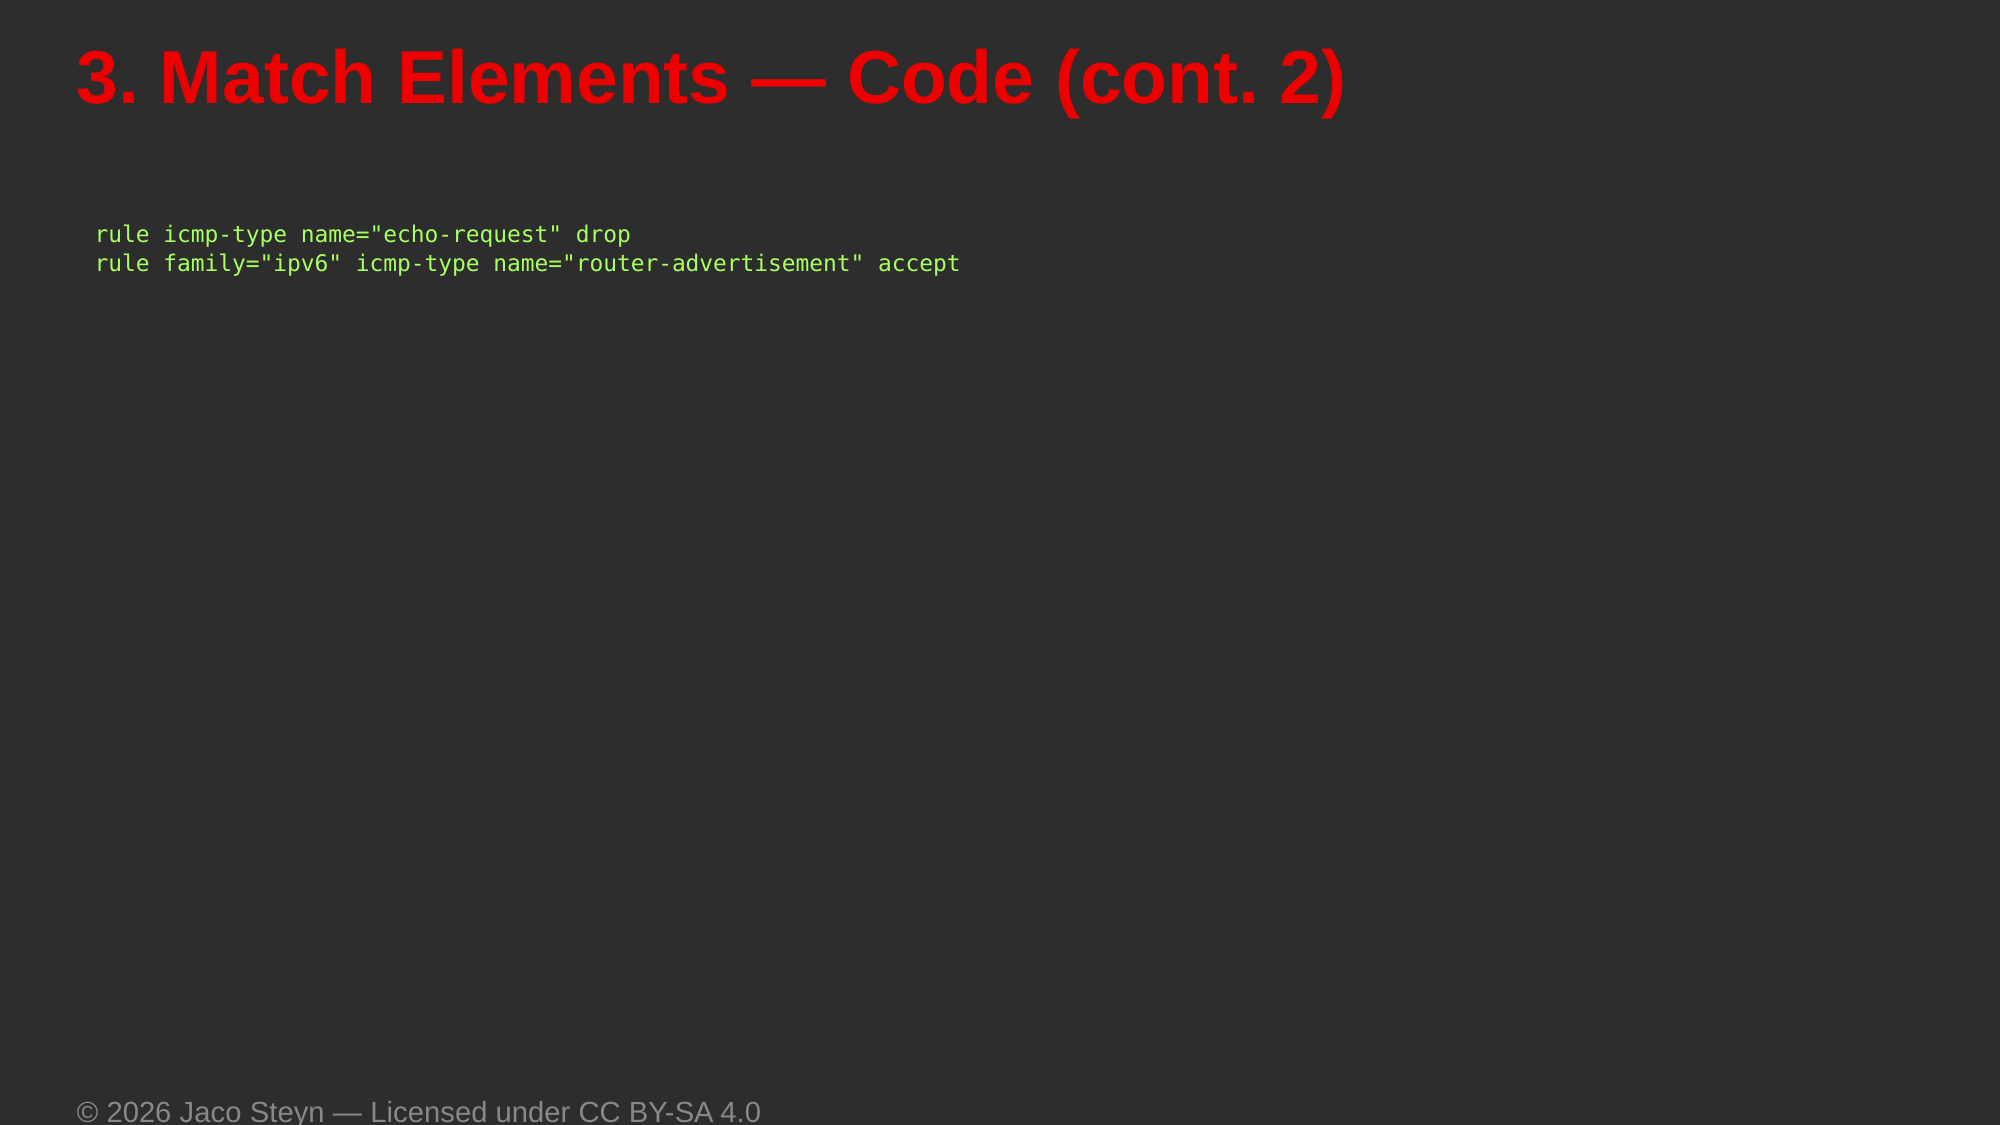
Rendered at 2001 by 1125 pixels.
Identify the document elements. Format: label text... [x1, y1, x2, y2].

text_box rule icmp-type name="echo-request" drop rule family="ipv6" icmp-type name="router-advertisement" accept [59, 194, 1942, 1052]
text_box 3. Match Elements — Code (cont. 2) [59, 23, 1942, 178]
text_box © 2026 Jaco Steyn — Licensed under CC BY-SA 4.0 [59, 1083, 1942, 1120]
